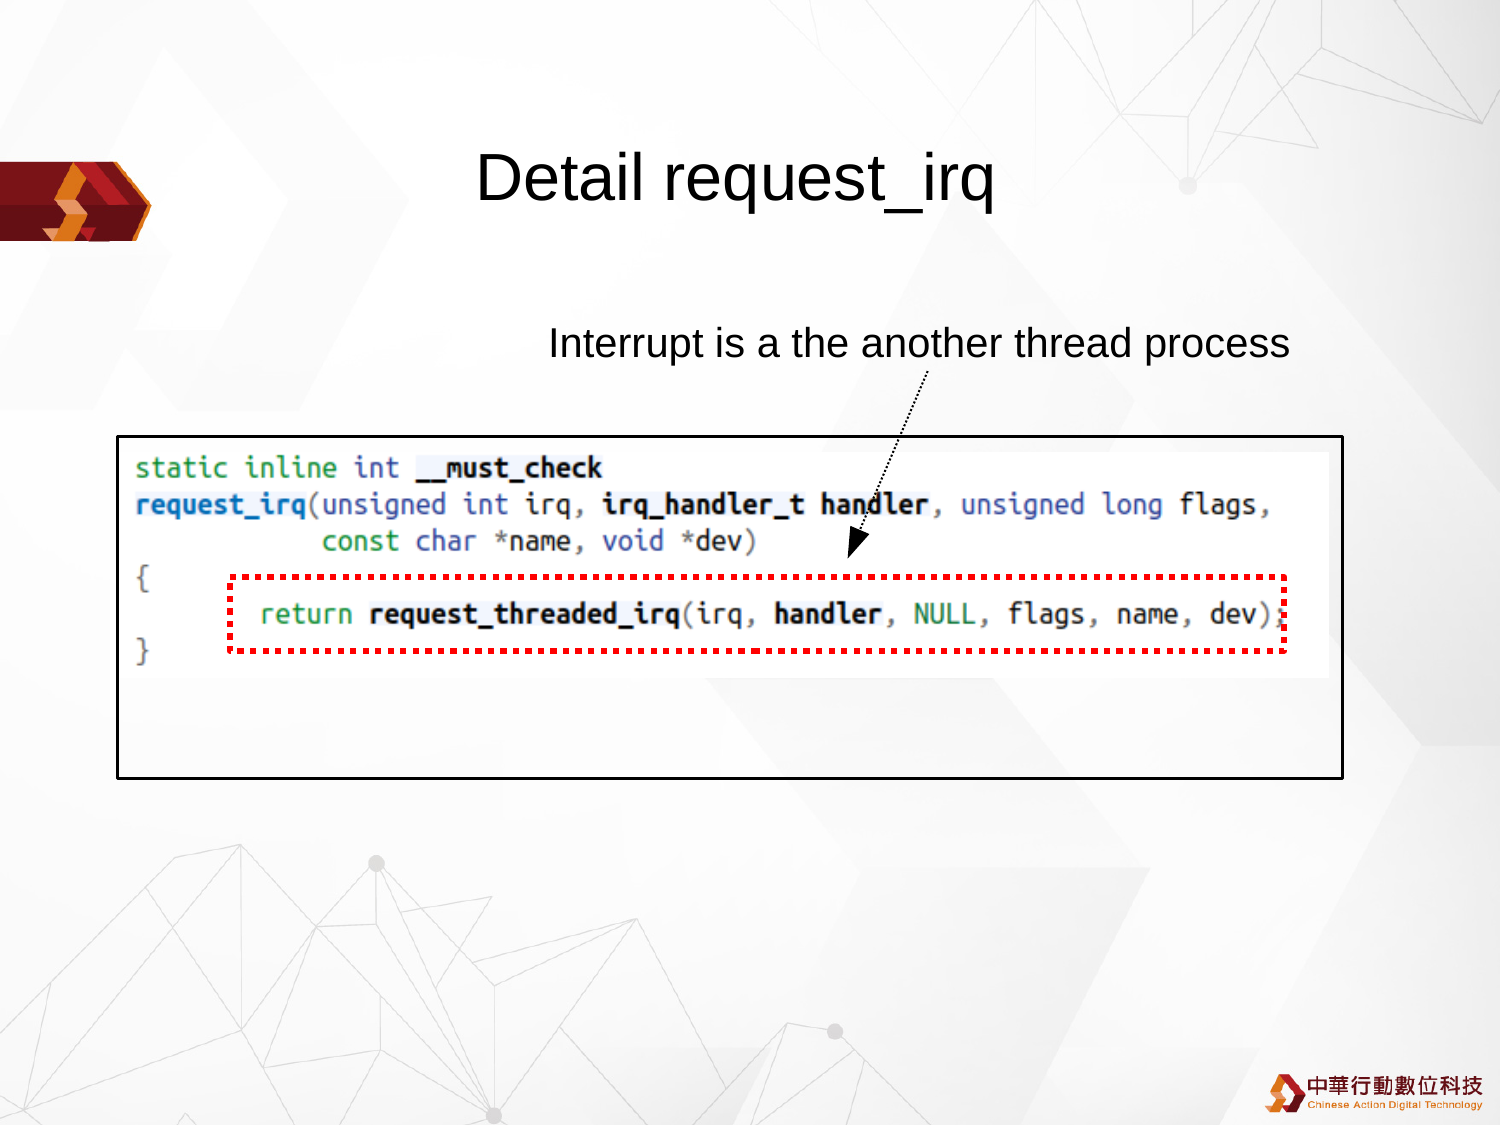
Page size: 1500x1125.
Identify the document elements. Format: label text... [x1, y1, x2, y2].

picture [0, 0, 1500, 1125]
text_box Interrupt is a the another thread process [533, 308, 1327, 374]
title Detail request_irq [106, 101, 1366, 254]
